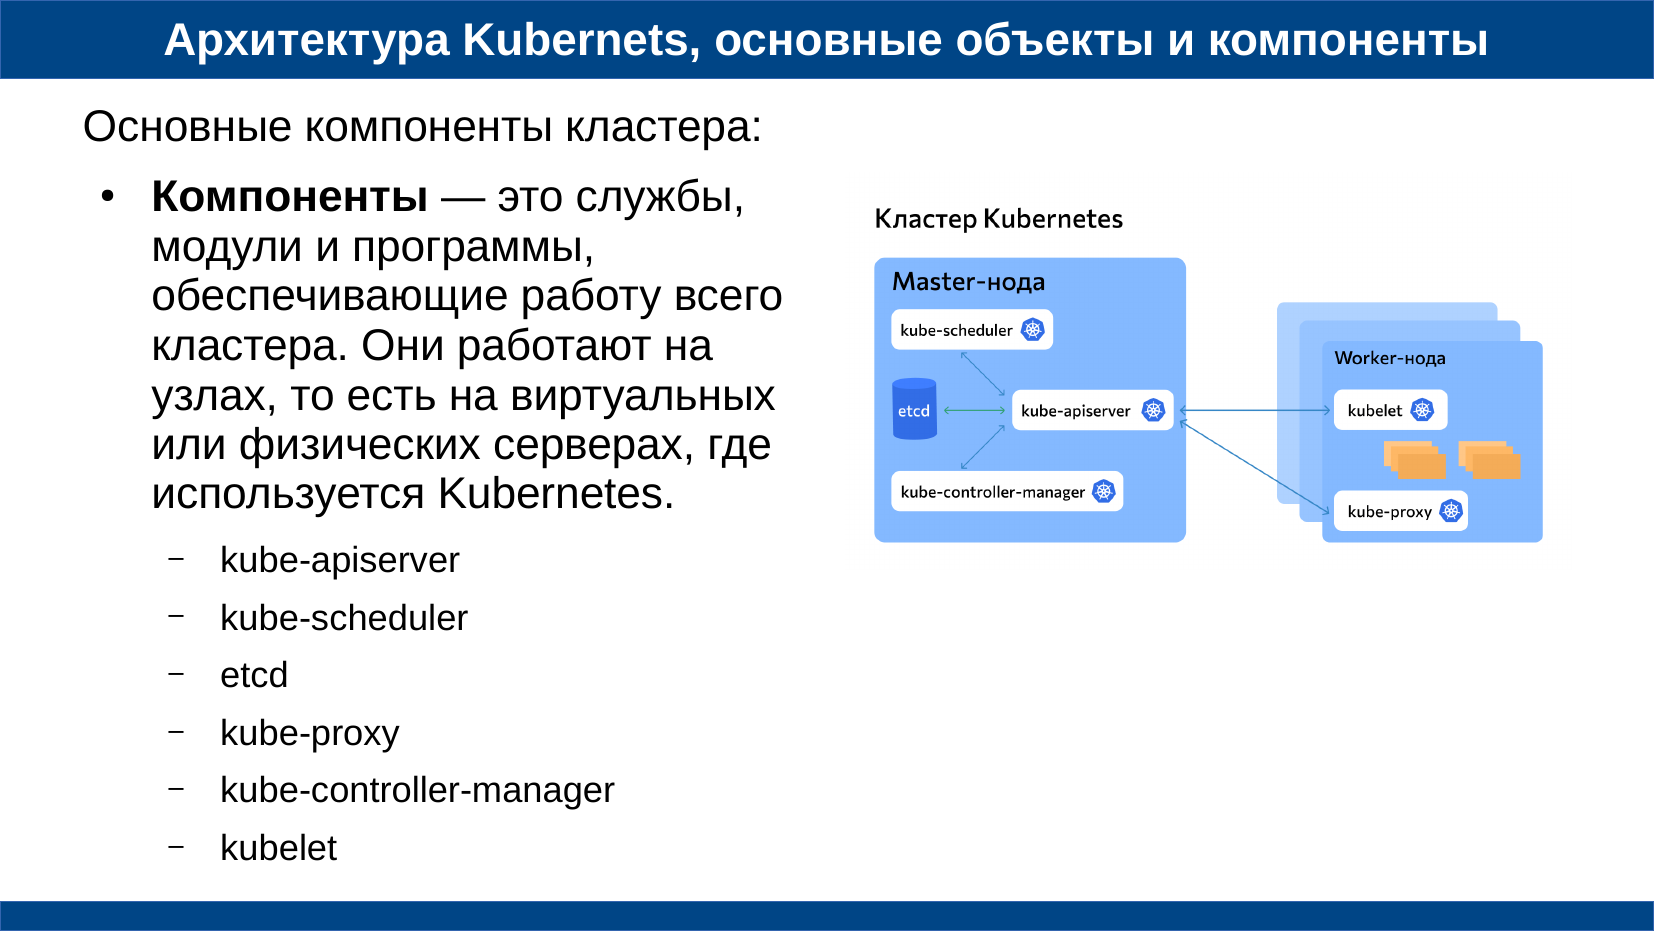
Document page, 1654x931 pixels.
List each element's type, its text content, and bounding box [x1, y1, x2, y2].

picture [845, 101, 1572, 641]
list Основные компоненты кластера: Компоненты — это службы, модули и программы, обеспечивающие работу всего кластера. Они работают на узлах, то есть на виртуальных или физических серверах, где используется Kubernetes. kube-apiserver kube-scheduler etcd kube-proxy kube-controller-manager kubelet [82, 101, 809, 871]
title Архитектура Kubernets, основные объекты и компоненты [0, 0, 1654, 79]
